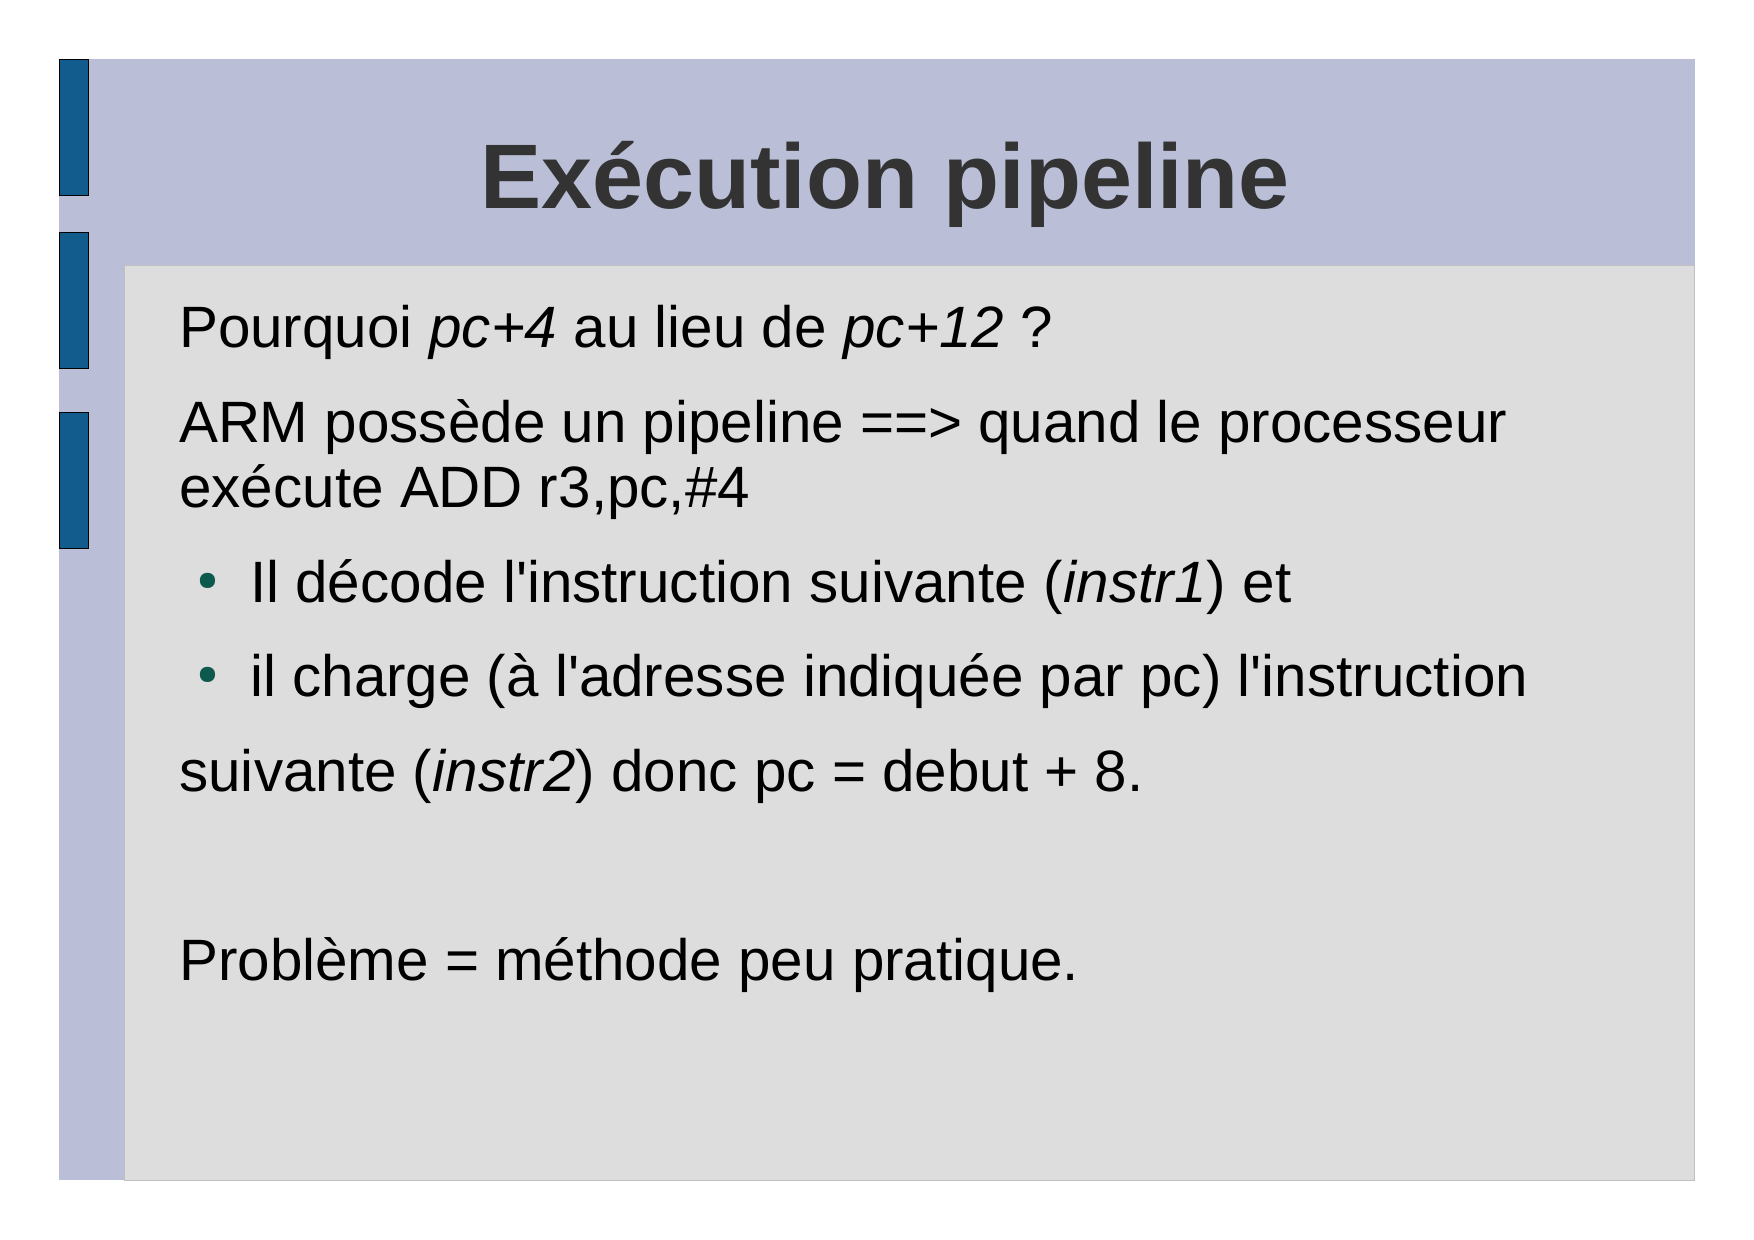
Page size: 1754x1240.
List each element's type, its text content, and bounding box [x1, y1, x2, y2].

title Exécution pipeline [118, 88, 1654, 266]
list Pourquoi pc+4 au lieu de pc+12 ? ARM possède un pipeline ==> quand le processeur exécute ADD r3,pc,#4 Il décode l'instruction suivante (instr1) et il charge (à l'adresse indiquée par pc) l'instruction suivante (instr2) donc pc = debut + 8. Problème = méthode peu pratique. [179, 295, 1577, 1093]
